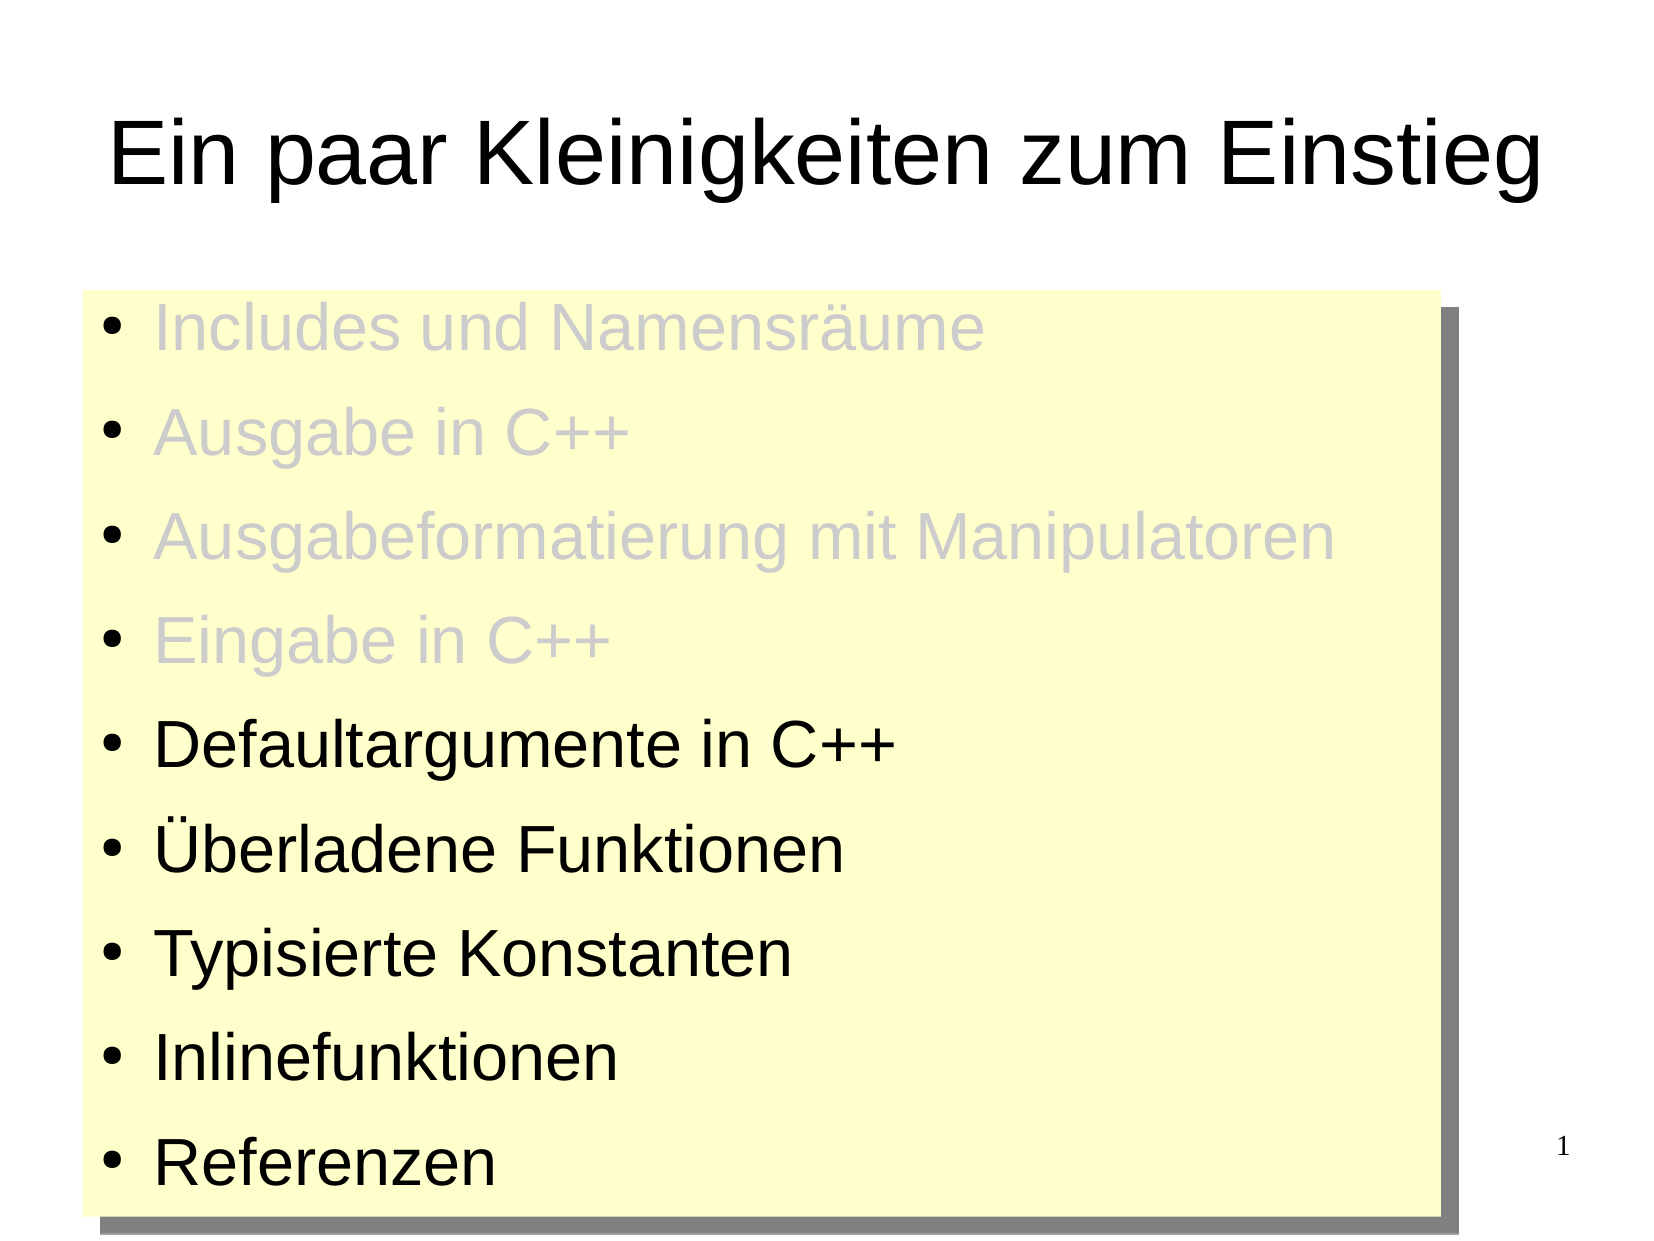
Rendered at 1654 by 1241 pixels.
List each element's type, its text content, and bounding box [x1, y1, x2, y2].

list Includes und Namensräume Ausgabe in C++ Ausgabeformatierung mit Manipulatoren Eingabe in C++ Defaultargumente in C++ Überladene Funktionen Typisierte Konstanten Inlinefunktionen Referenzen [82, 290, 1441, 1217]
title Ein paar Kleinigkeiten zum Einstieg [82, 49, 1571, 257]
